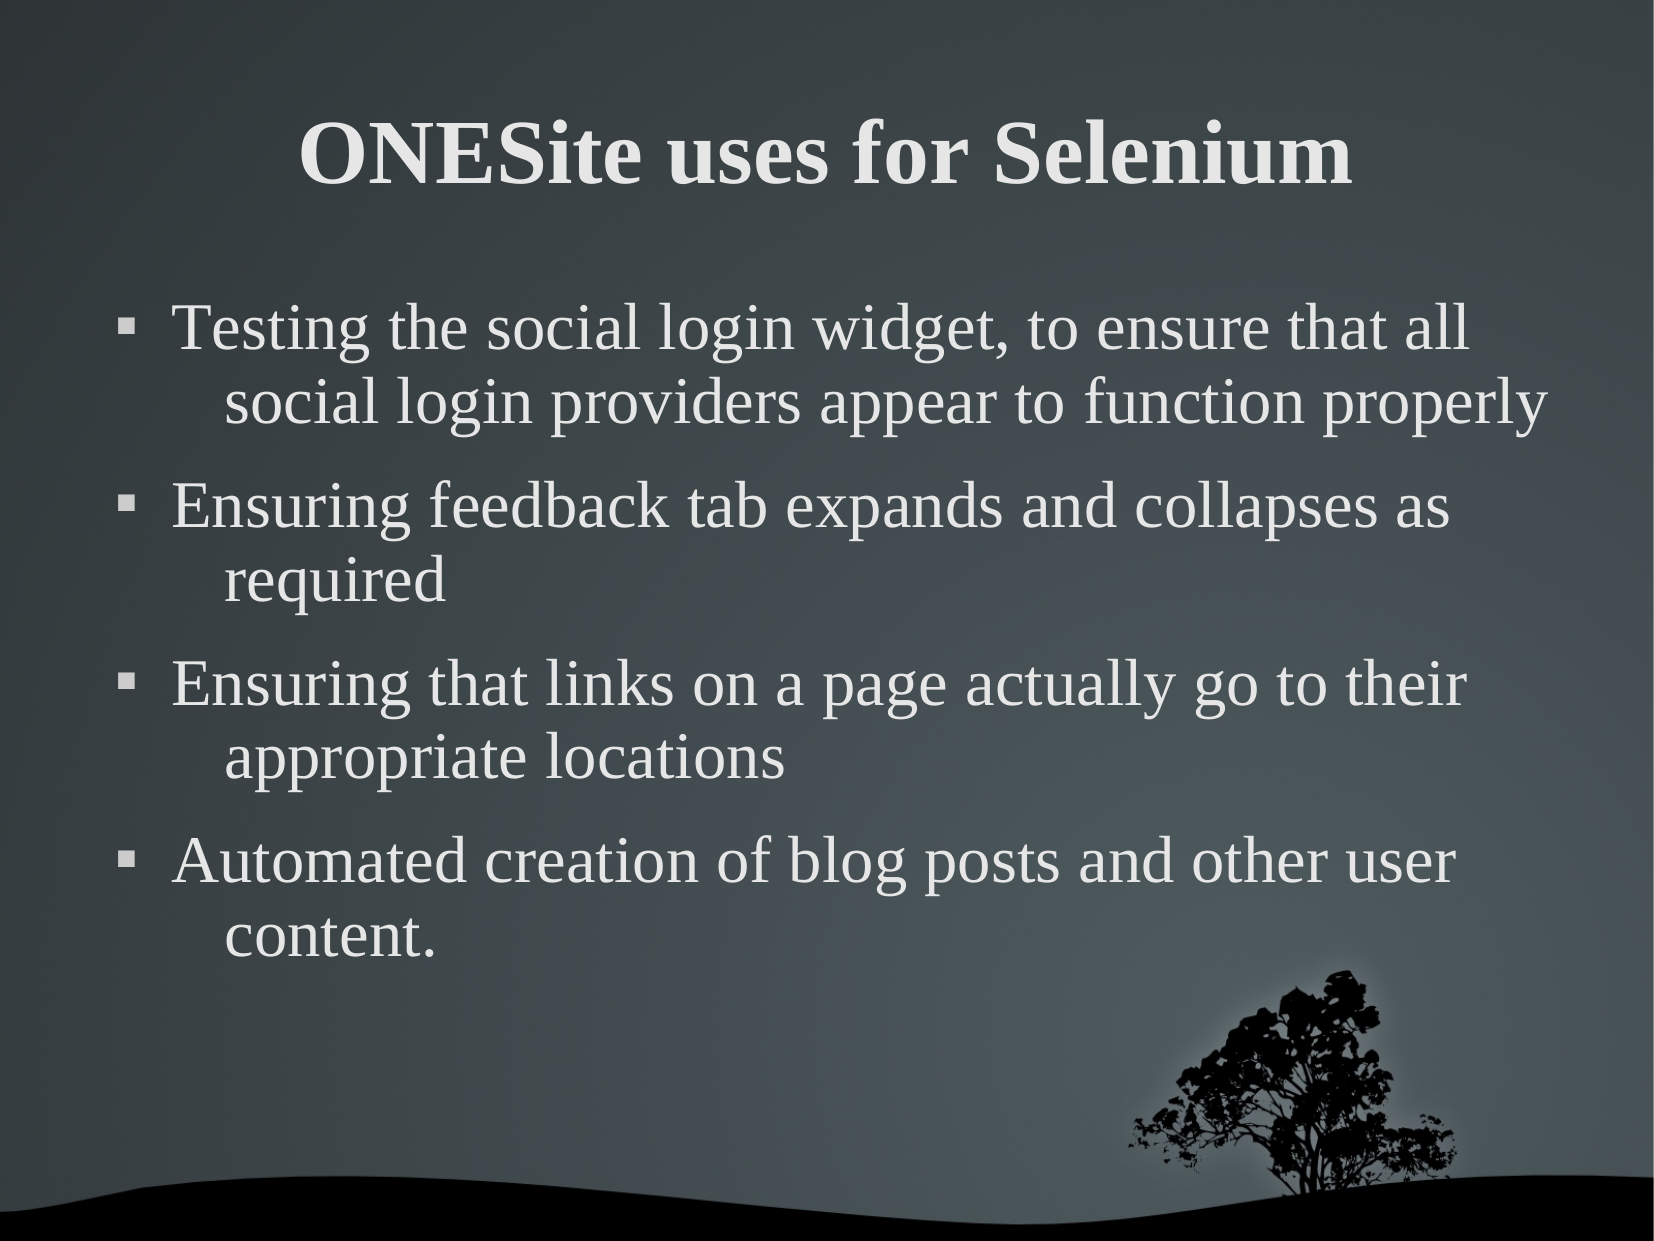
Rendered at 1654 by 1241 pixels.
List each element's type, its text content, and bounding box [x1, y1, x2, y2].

list Testing the social login widget, to ensure that all social login providers appear to function properly Ensuring feedback tab expands and collapses as required Ensuring that links on a page actually go to their appropriate locations Automated creation of blog posts and other user content. [82, 290, 1571, 1109]
title ONESite uses for Selenium [82, 49, 1571, 257]
picture [0, 0, 1654, 1241]
